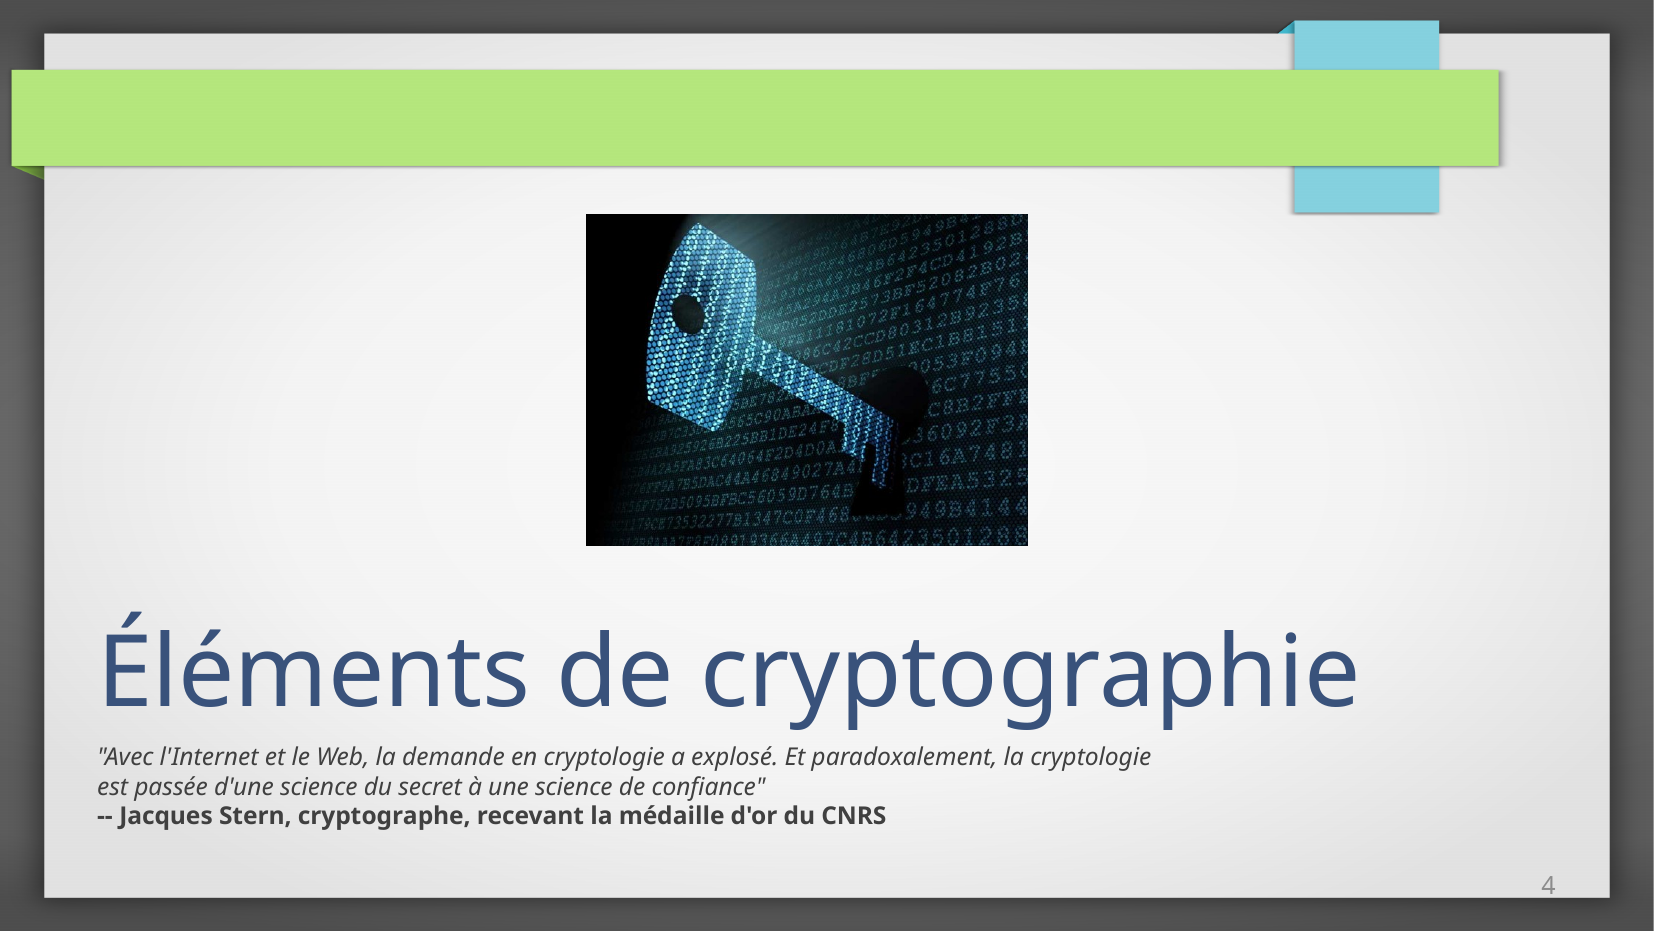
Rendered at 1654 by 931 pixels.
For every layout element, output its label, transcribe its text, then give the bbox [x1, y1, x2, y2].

text_box "Avec l'Internet et le Web, la demande en cryptologie a explosé. Et paradoxalement, la cryptologie est passée d'une science du secret à une science de confiance" -- Jacques Stern, cryptographe, recevant la médaille d'or du CNRS [82, 733, 1199, 837]
text_box Éléments de cryptographie [82, 351, 1418, 734]
picture [0, 0, 1654, 931]
text_box <numéro> [1184, 862, 1571, 912]
